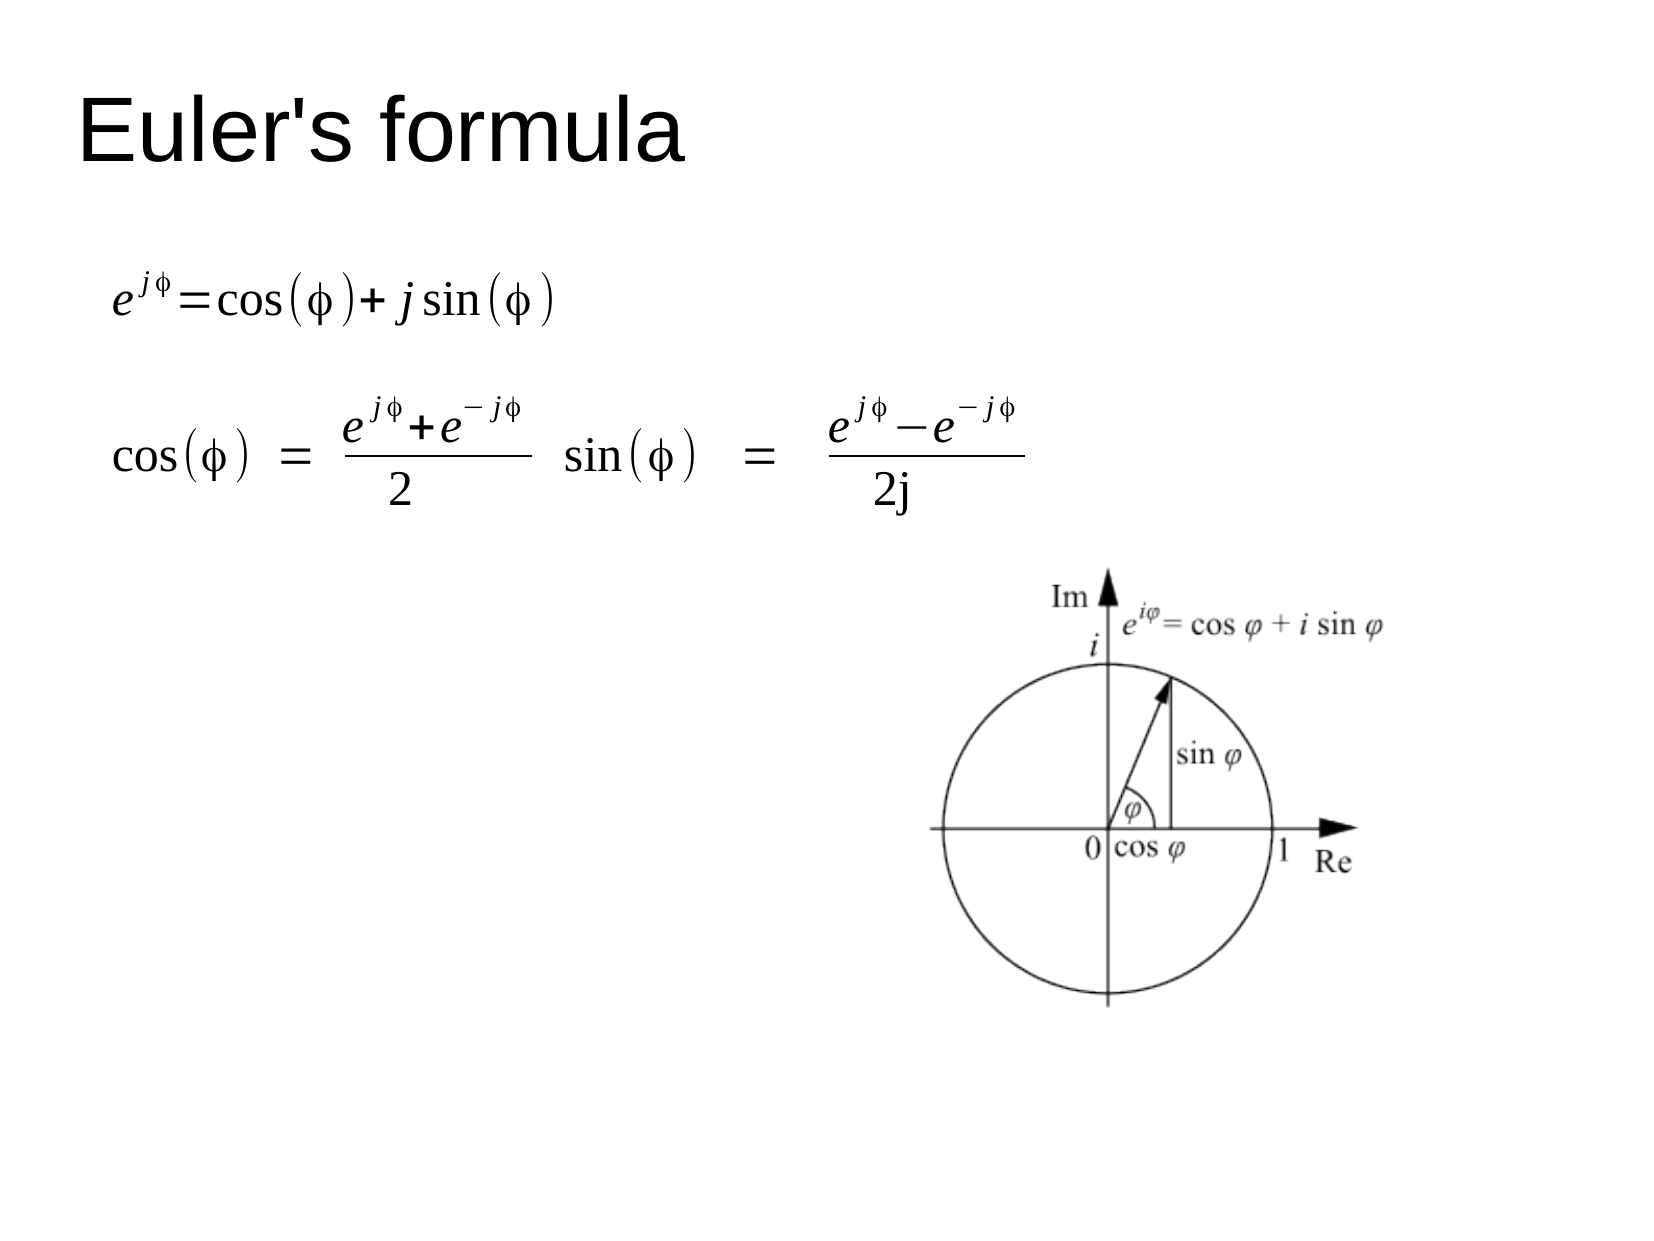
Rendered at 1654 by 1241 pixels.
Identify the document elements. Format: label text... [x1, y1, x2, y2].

picture [927, 562, 1386, 1015]
title Euler's formula [76, 25, 1565, 233]
chart [105, 264, 1034, 516]
